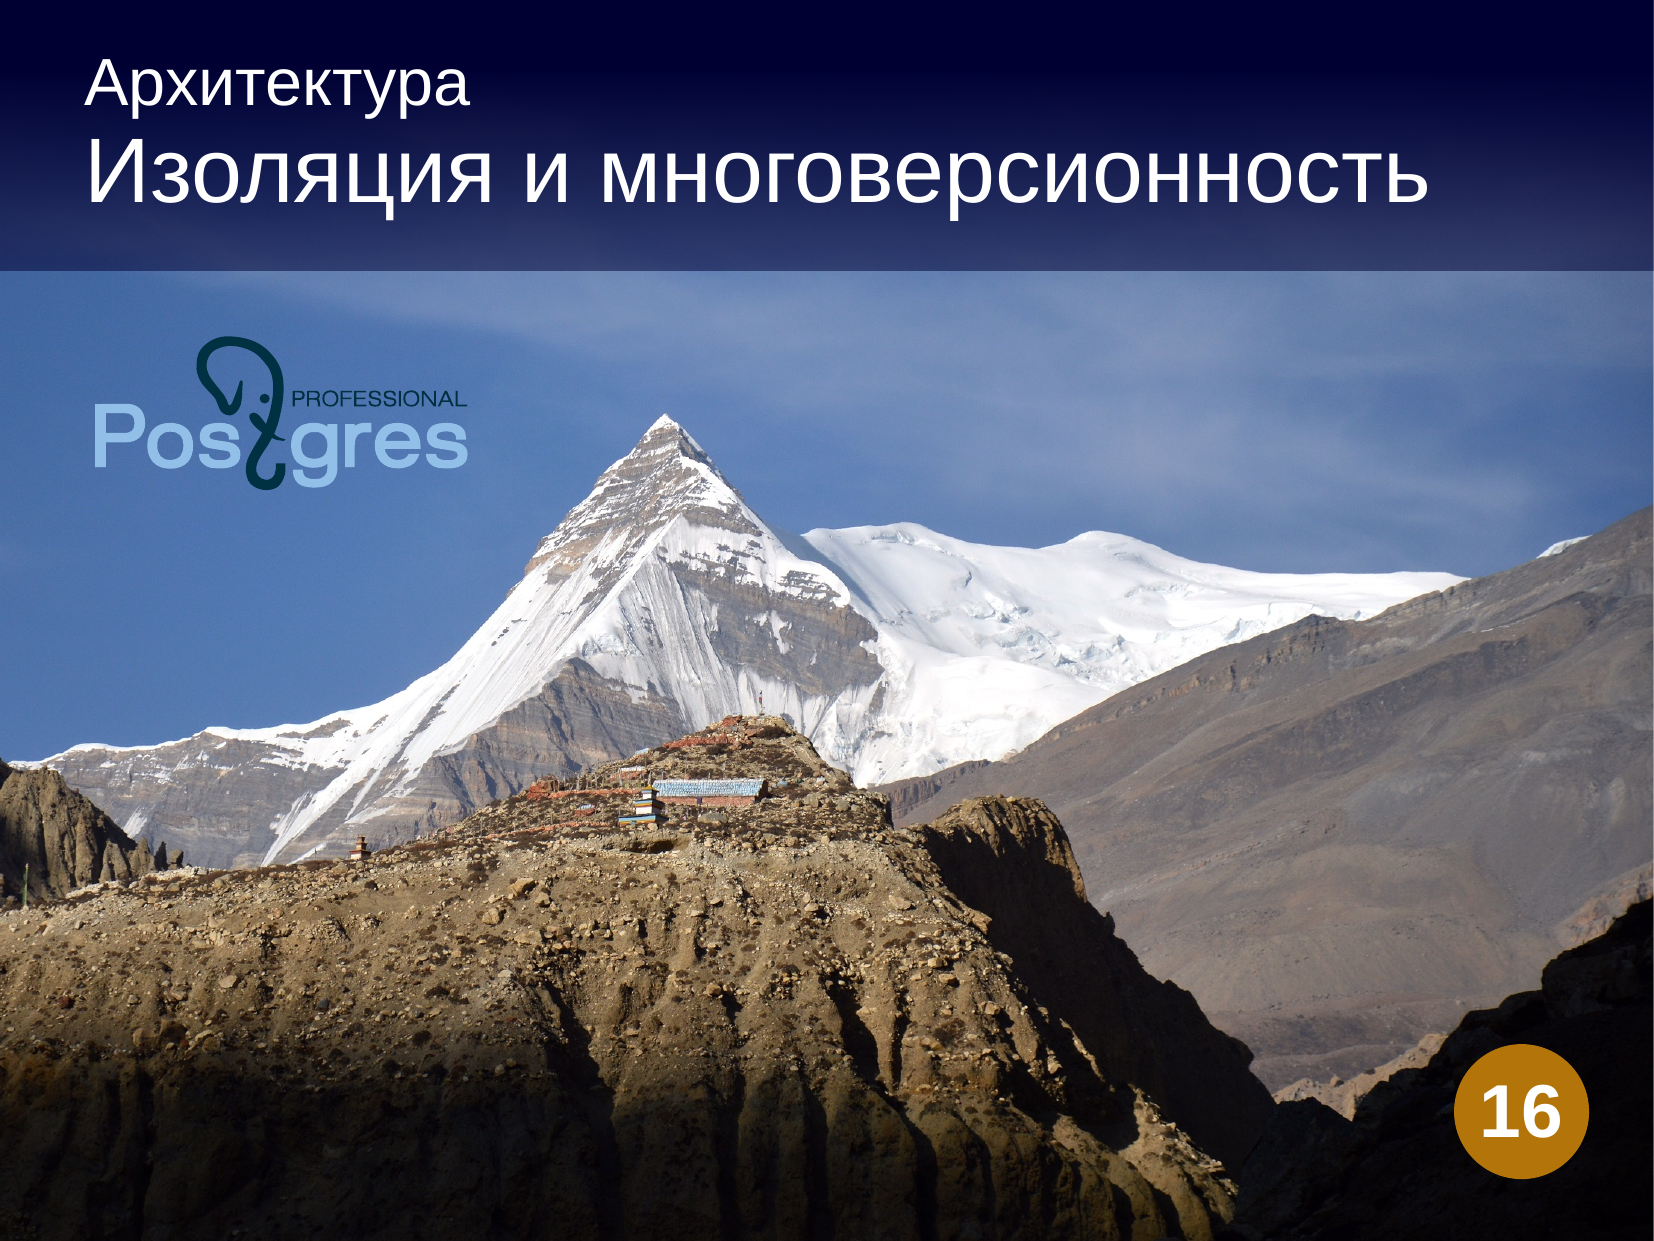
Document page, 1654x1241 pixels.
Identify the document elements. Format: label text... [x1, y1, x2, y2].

picture [0, 271, 1654, 1241]
text_box 16 [1454, 1044, 1590, 1180]
title Архитектура Изоляция и многоверсионность [84, 44, 1636, 251]
